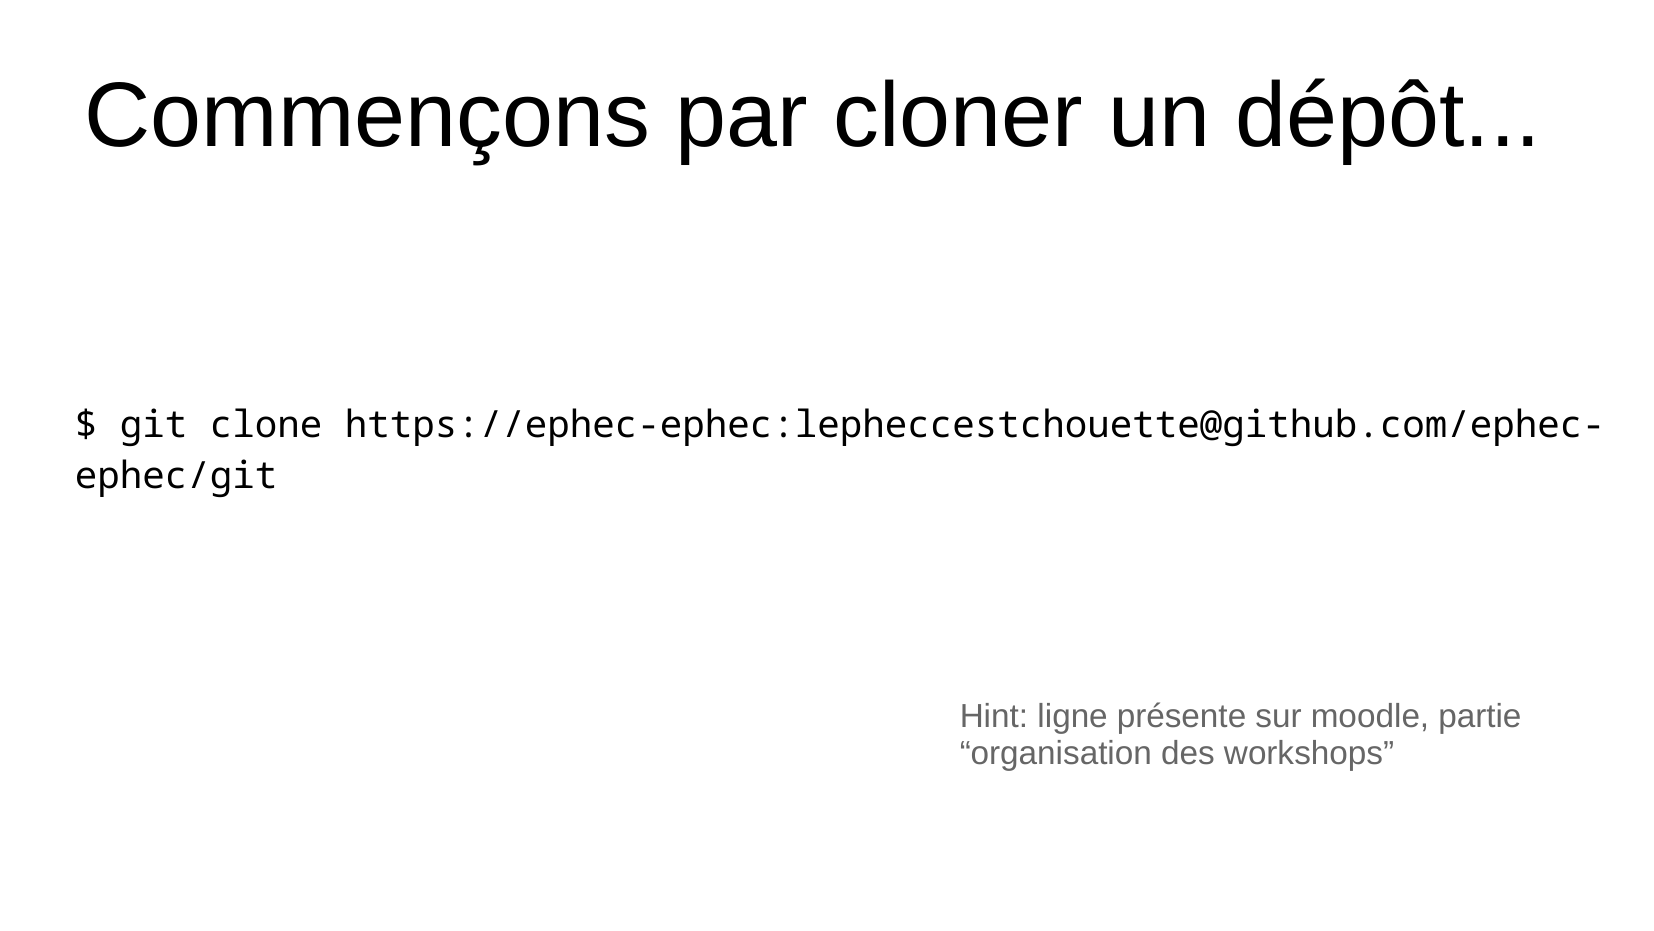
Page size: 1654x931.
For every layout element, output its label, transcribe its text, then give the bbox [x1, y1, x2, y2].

text_box Hint: ligne présente sur moodle, partie “organisation des workshops” [945, 690, 1606, 826]
text_box $ git clone https://ephec-ephec:lepheccestchouette@github.com/ephec-ephec/git [60, 390, 1636, 511]
title Commençons par cloner un dépôt... [82, 37, 1571, 193]
